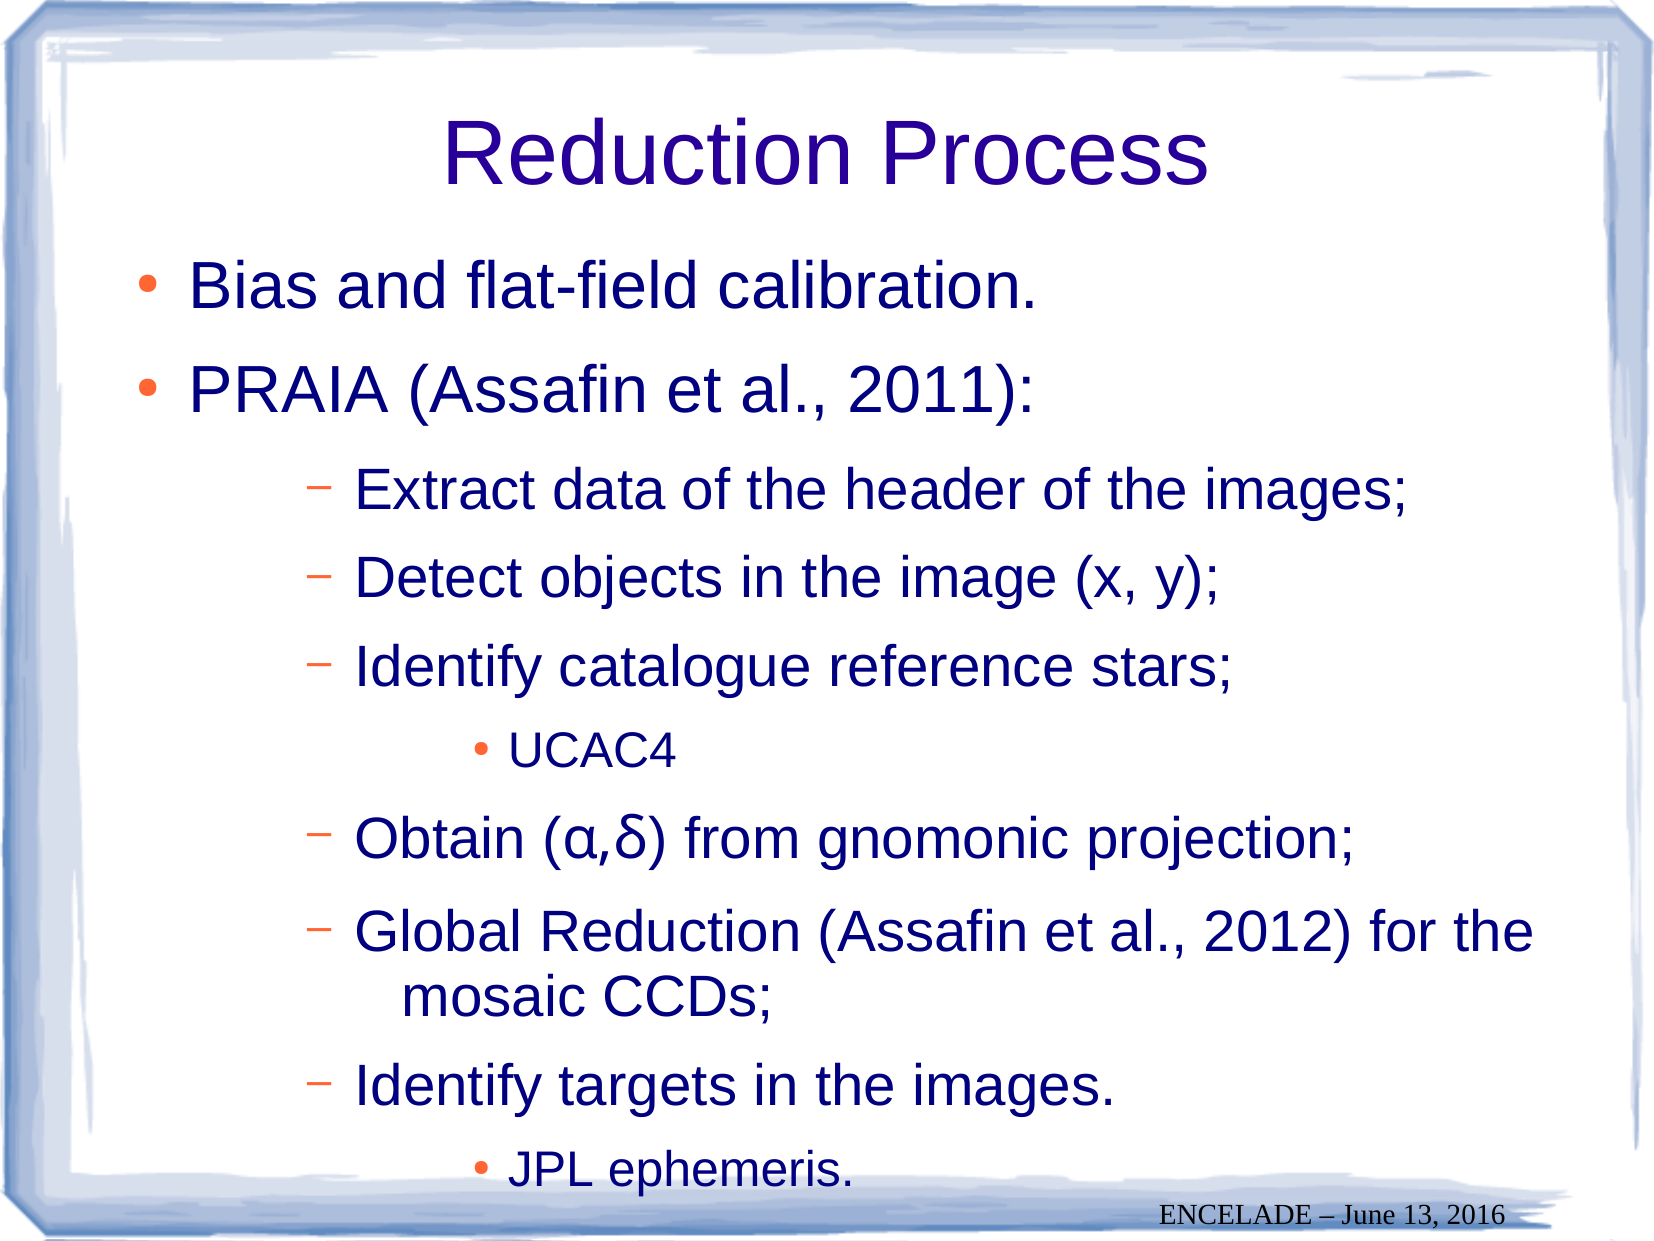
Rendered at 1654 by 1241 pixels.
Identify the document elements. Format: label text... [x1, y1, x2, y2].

title Reduction Process [82, 49, 1571, 257]
picture [0, 0, 1654, 1241]
list Bias and flat-field calibration. PRAIA (Assafin et al., 2011): Extract data of the header of the images; Detect objects in the image (x, y); Identify catalogue reference stars; UCAC4 Obtain (α,δ) from gnomonic projection; Global Reduction (Assafin et al., 2012) for the mosaic CCDs; Identify targets in the images. JPL ephemeris. [118, 248, 1571, 1188]
